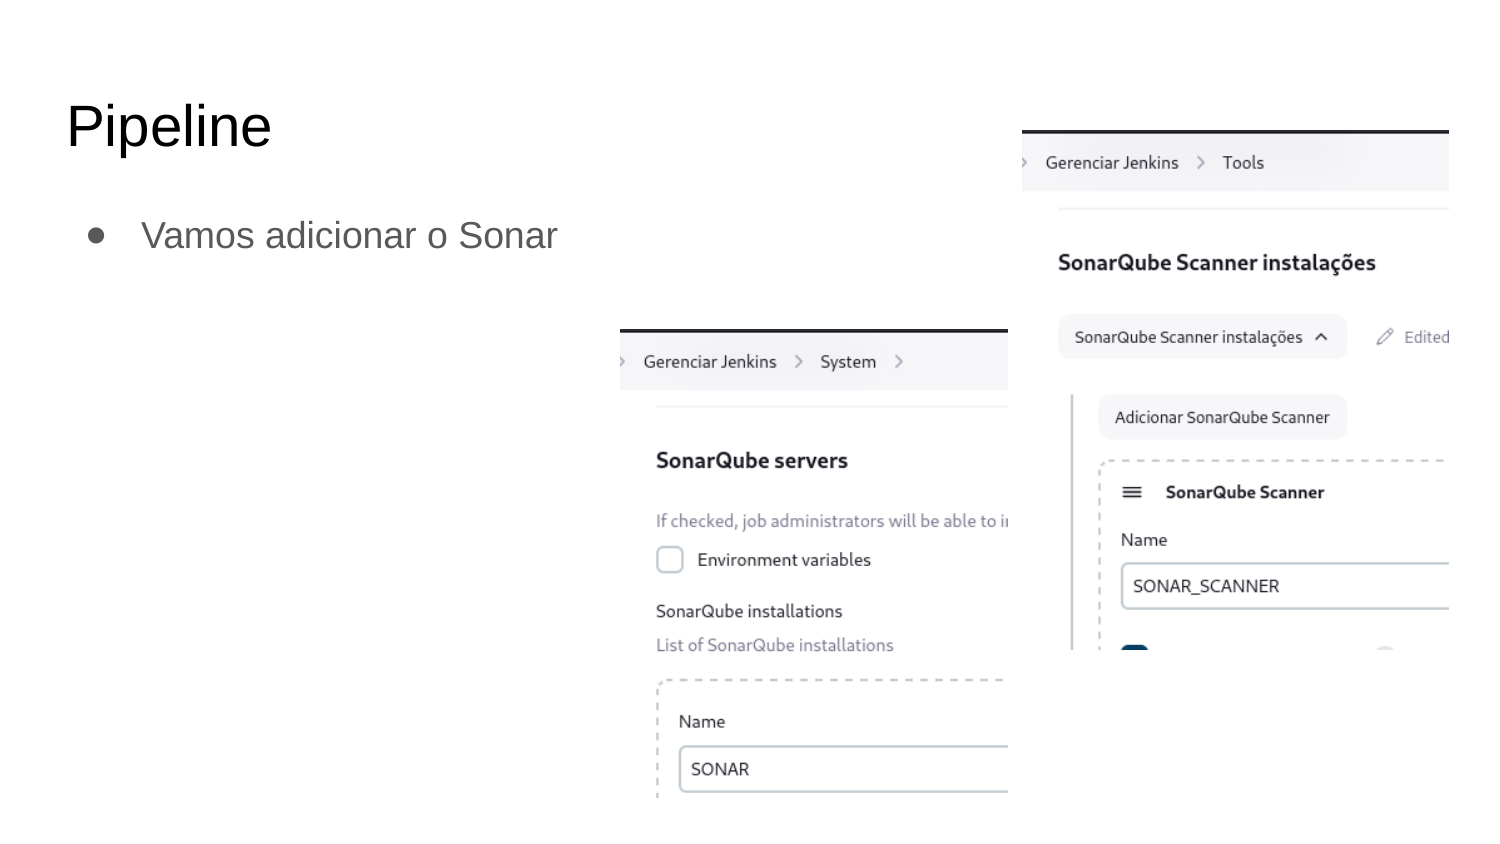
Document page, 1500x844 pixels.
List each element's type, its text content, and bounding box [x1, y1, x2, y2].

list Vamos adicionar o Sonar [51, 189, 1489, 750]
title Pipeline [51, 72, 1449, 167]
picture [1022, 130, 1449, 650]
picture [620, 329, 1008, 798]
